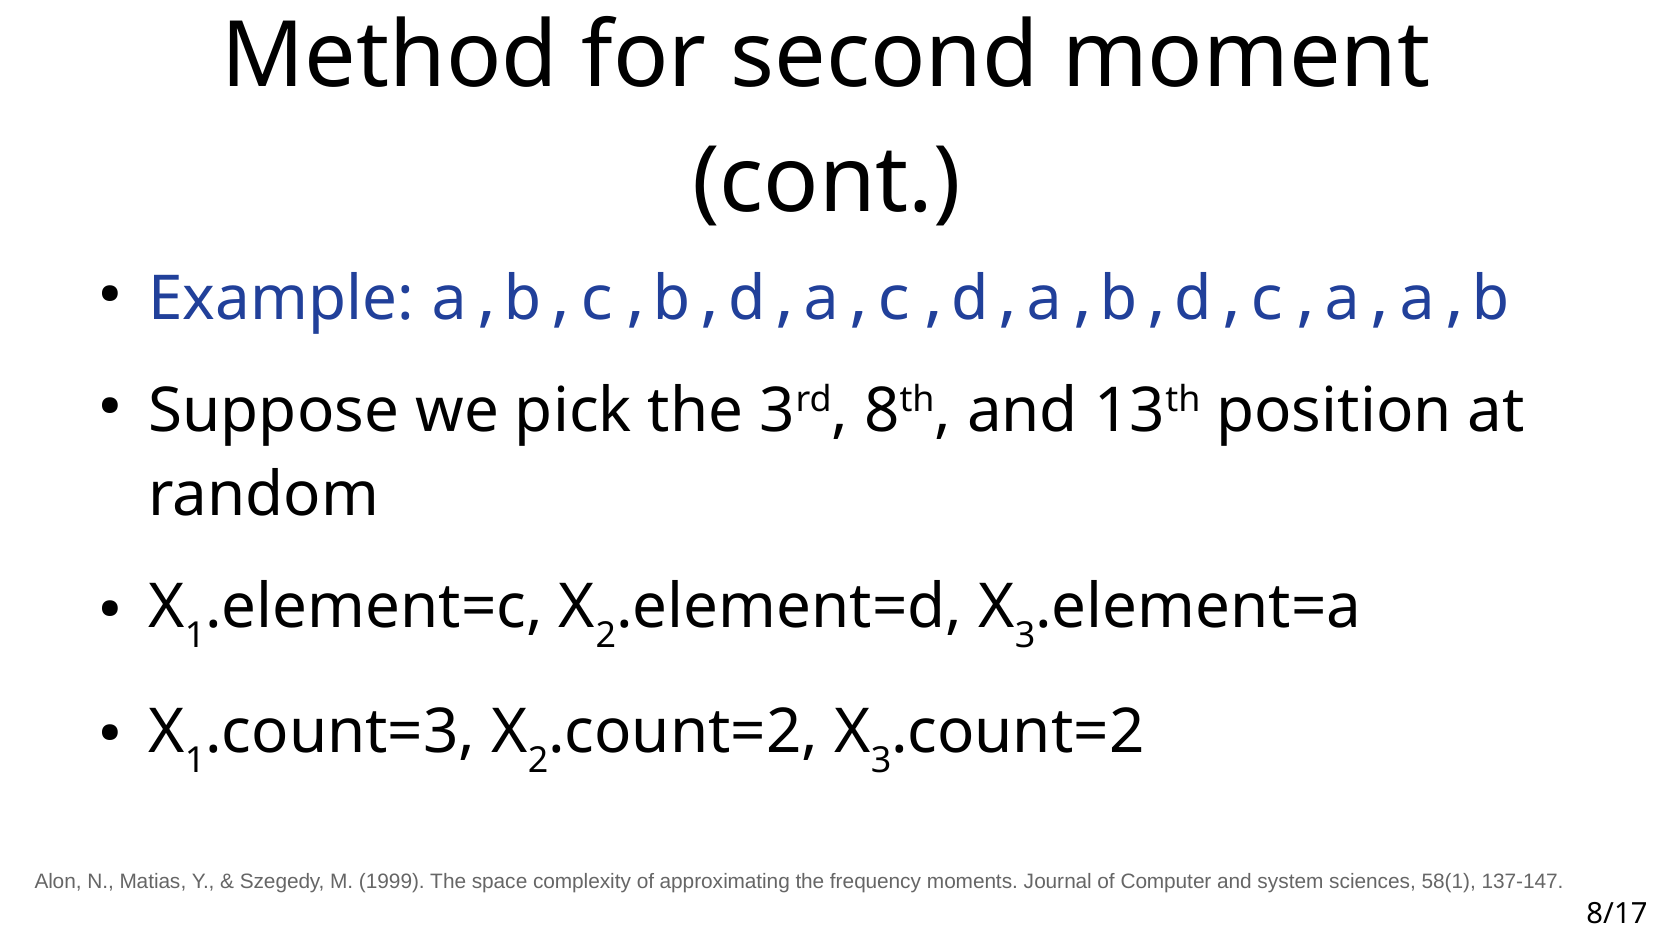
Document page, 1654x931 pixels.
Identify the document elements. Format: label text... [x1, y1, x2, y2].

title Method for second moment (cont.) [82, 1, 1571, 226]
list Example: a,b,c,b,d,a,c,d,a,b,d,c,a,a,b Suppose we pick the 3rd, 8th, and 13th position at random X1.element=c, X2.element=d, X3.element=a X1.count=3, X2.count=2, X3.count=2 [82, 253, 1571, 793]
text_box Alon, N., Matias, Y., & Szegedy, M. (1999). The space complexity of approximating the frequency moments. Journal of Computer and system sciences, 58(1), 137-147. [19, 862, 1579, 901]
